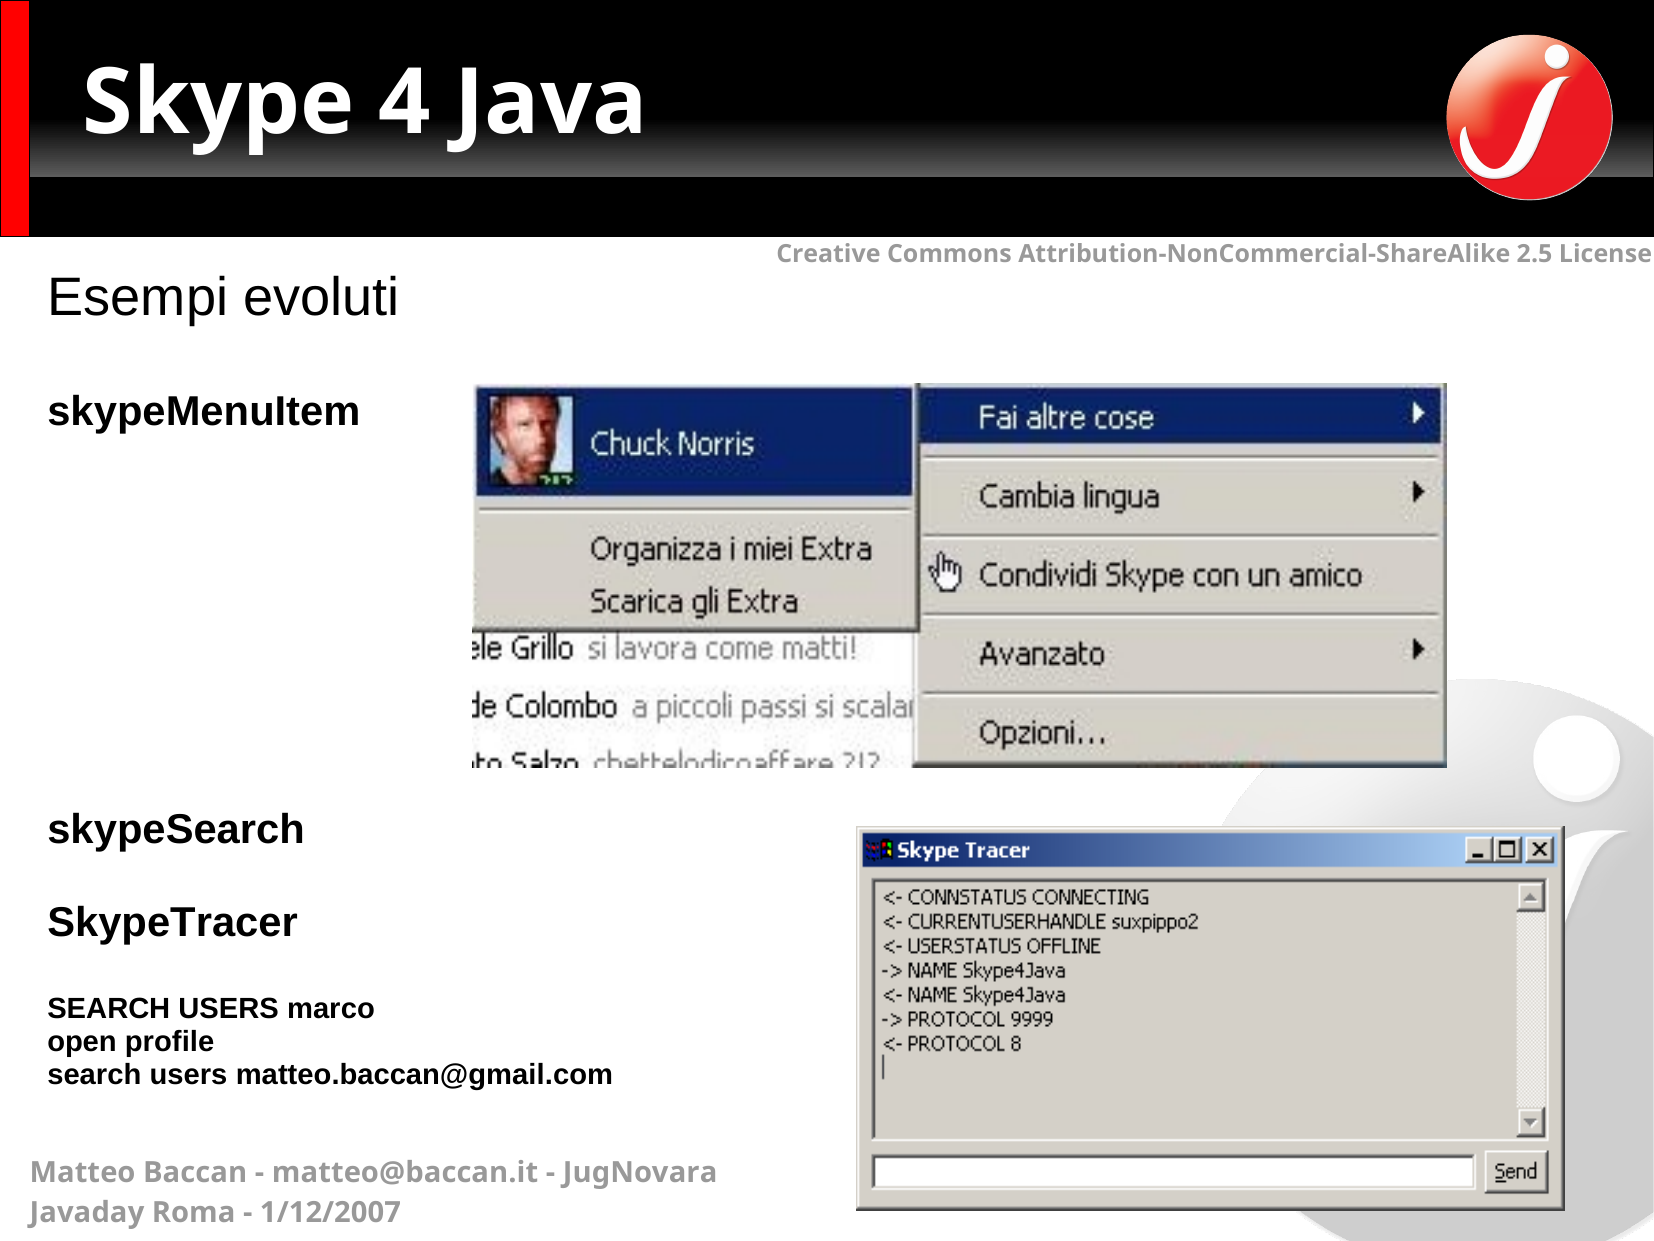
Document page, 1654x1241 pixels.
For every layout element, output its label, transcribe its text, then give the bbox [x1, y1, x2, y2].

picture [1434, 28, 1625, 207]
picture [472, 383, 1447, 768]
text_box [627, 219, 1188, 261]
subtitle Esempi evoluti skypeMenuItem skypeSearch SkypeTracer SEARCH USERS marco open profile search users matteo.baccan@gmail.com [47, 261, 1536, 1096]
picture [856, 679, 1654, 1241]
title Skype 4 Java [82, 43, 1571, 154]
